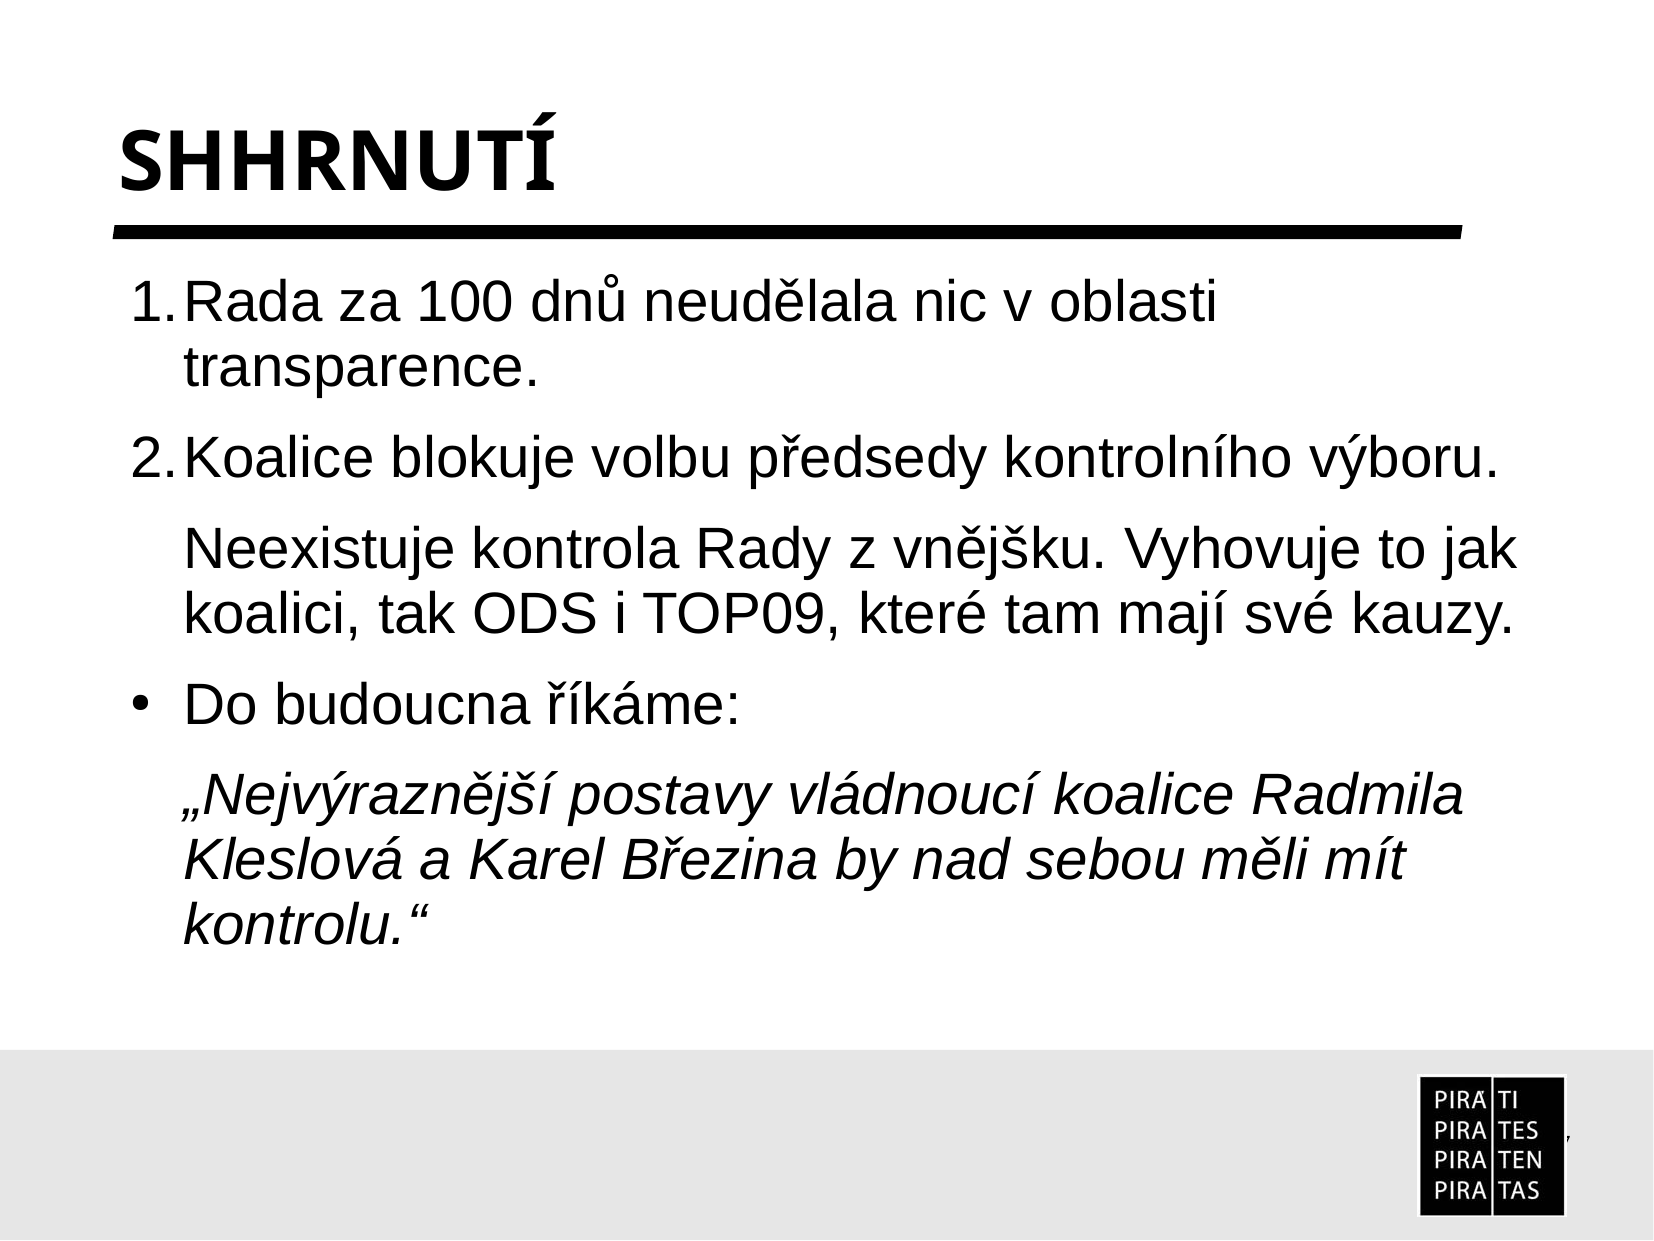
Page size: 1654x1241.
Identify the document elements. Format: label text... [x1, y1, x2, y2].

title SHHRNUTÍ [118, 8, 1576, 216]
picture [1417, 1074, 1567, 1217]
list Rada za 100 dnů neudělala nic v oblasti transparence. Koalice blokuje volbu předsedy kontrolního výboru. Neexistuje kontrola Rady z vnějšku. Vyhovuje to jak koalici, tak ODS i TOP09, které tam mají své kauzy. Do budoucna říkáme: „Nejvýraznější postavy vládnoucí koalice Radmila Kleslová a Karel Březina by nad sebou měli mít kontrolu.“ [112, 268, 1576, 960]
